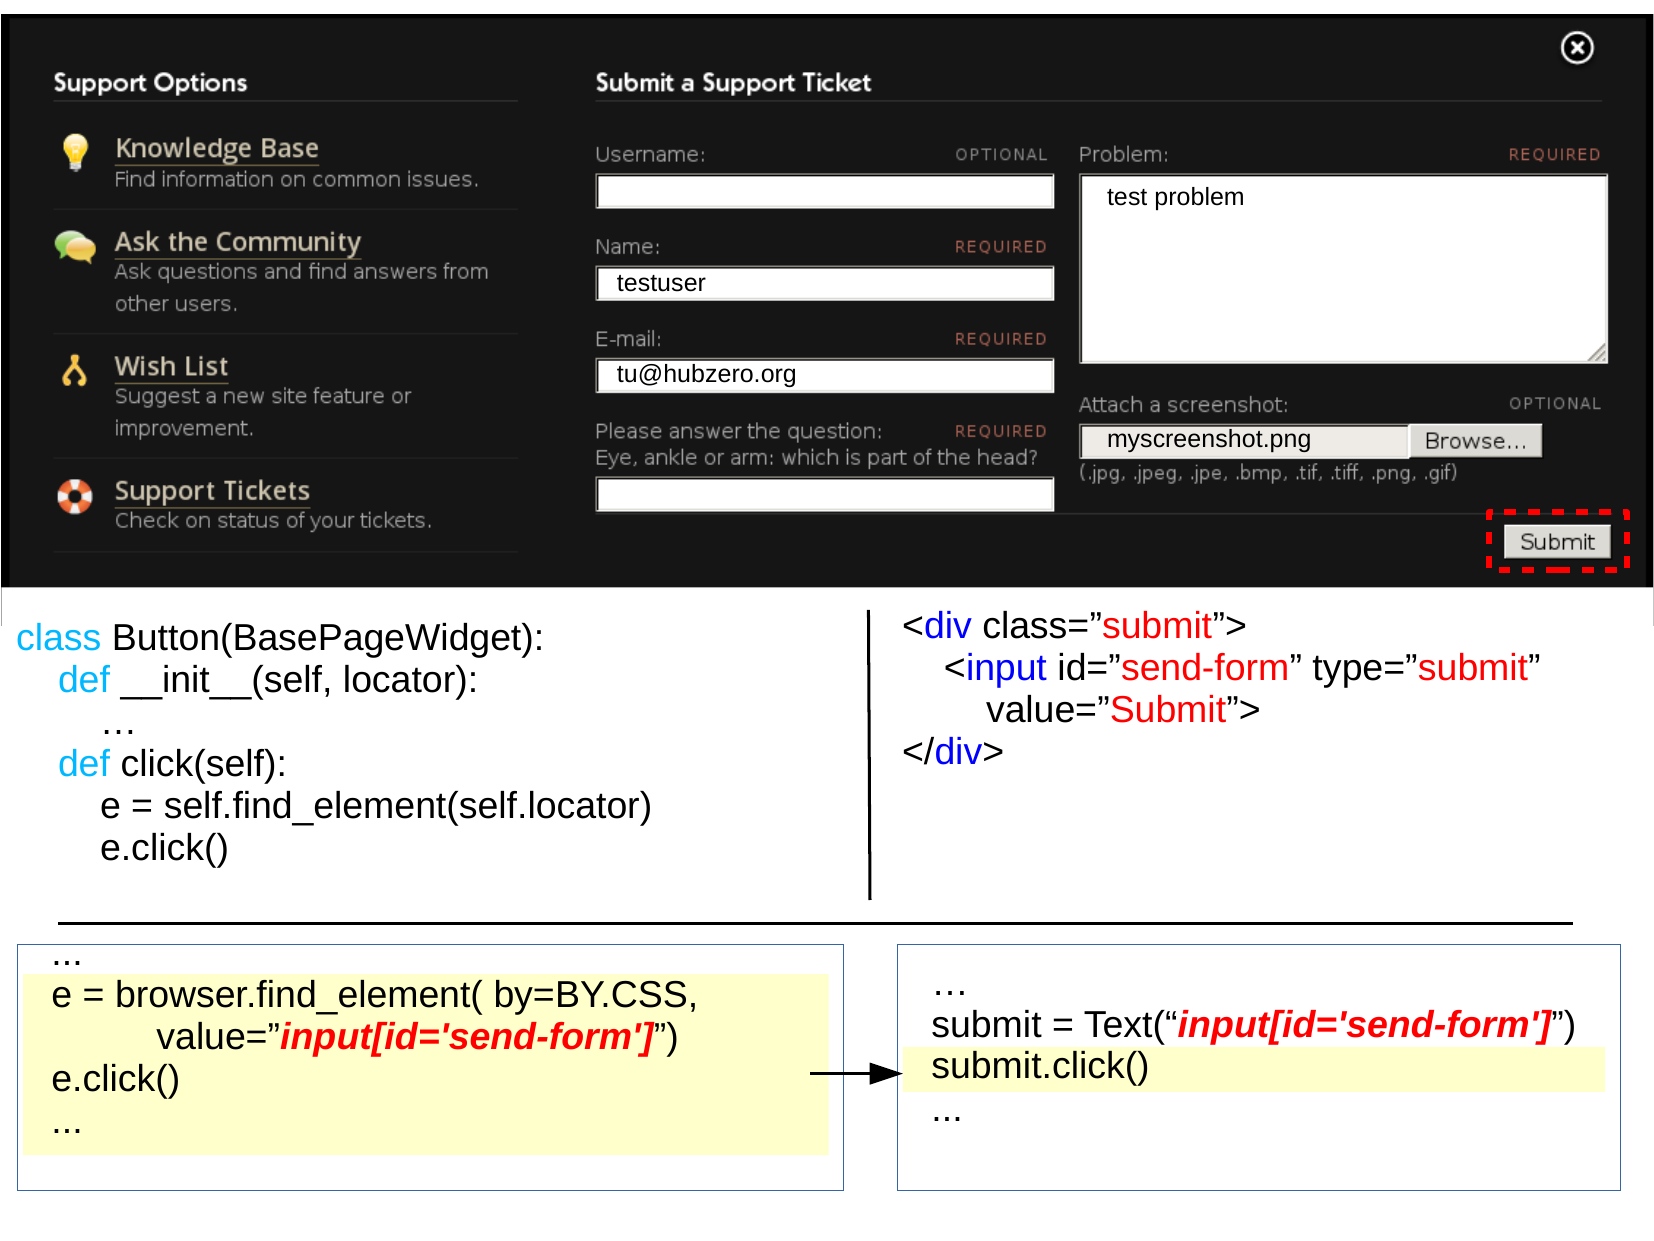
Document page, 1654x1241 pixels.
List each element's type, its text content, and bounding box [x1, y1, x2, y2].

text_box [1, 587, 1654, 1212]
text_box <div class=”submit”> <input id=”send-form” type=”submit” value=”Submit”> </div> [887, 597, 1556, 781]
text_box class Button(BasePageWidget): def __init__(self, locator): … def click(self): e = self.find_element(self.locator) e.click() [1, 609, 668, 876]
picture [1, 14, 1654, 587]
text_box myscreenshot.png [1092, 417, 1327, 461]
text_box tu@hubzero.org [602, 352, 813, 396]
text_box ... e = browser.find_element( by=BY.CSS, value=”input[id='send-form']”) e.click() ... [36, 924, 844, 1191]
text_box testuser [602, 260, 722, 304]
text_box test problem [1092, 175, 1261, 219]
text_box … submit = Text(“input[id='send-form']”) submit.click() ... [916, 953, 1606, 1179]
